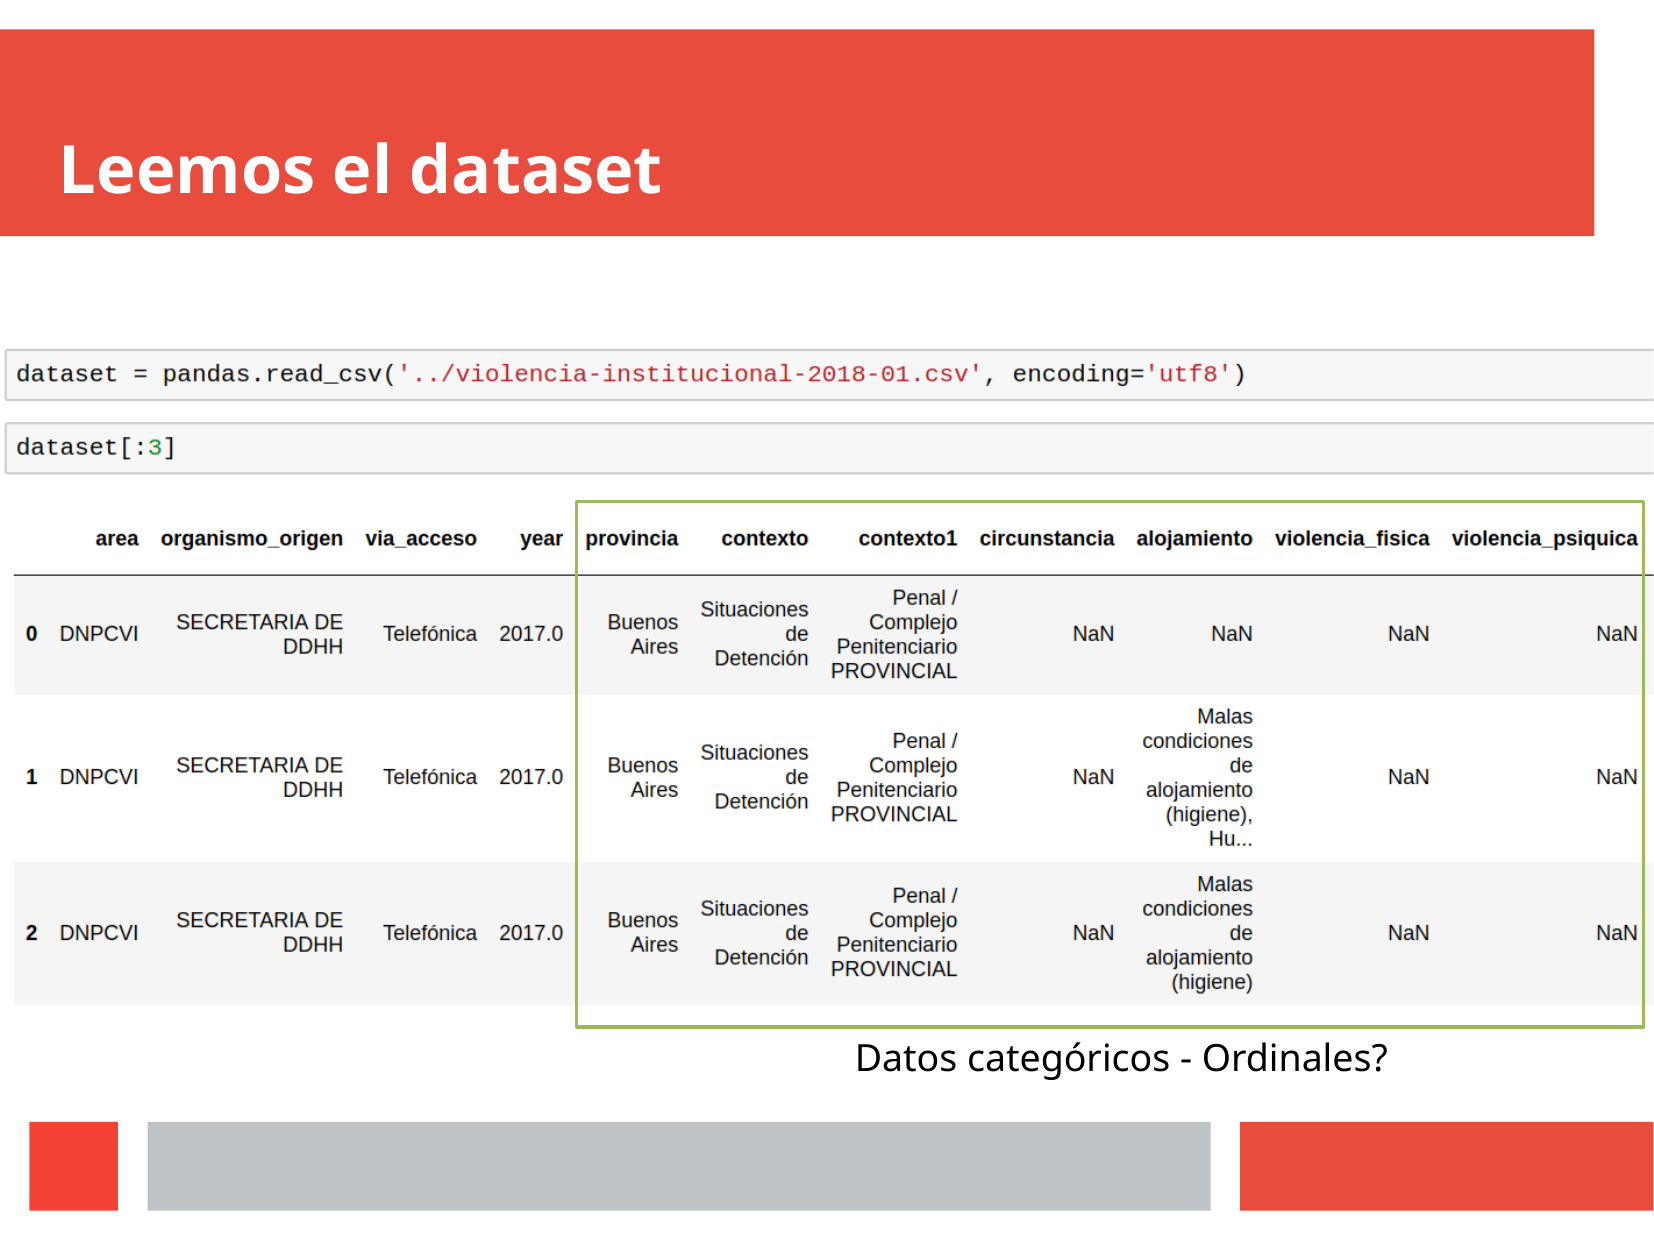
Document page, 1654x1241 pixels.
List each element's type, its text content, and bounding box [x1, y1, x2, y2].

picture [0, 343, 1654, 1010]
picture [578, 503, 1642, 1010]
text_box Datos categóricos - Ordinales? [610, 1027, 1633, 1126]
text_box Leemos el dataset [58, 58, 1595, 207]
